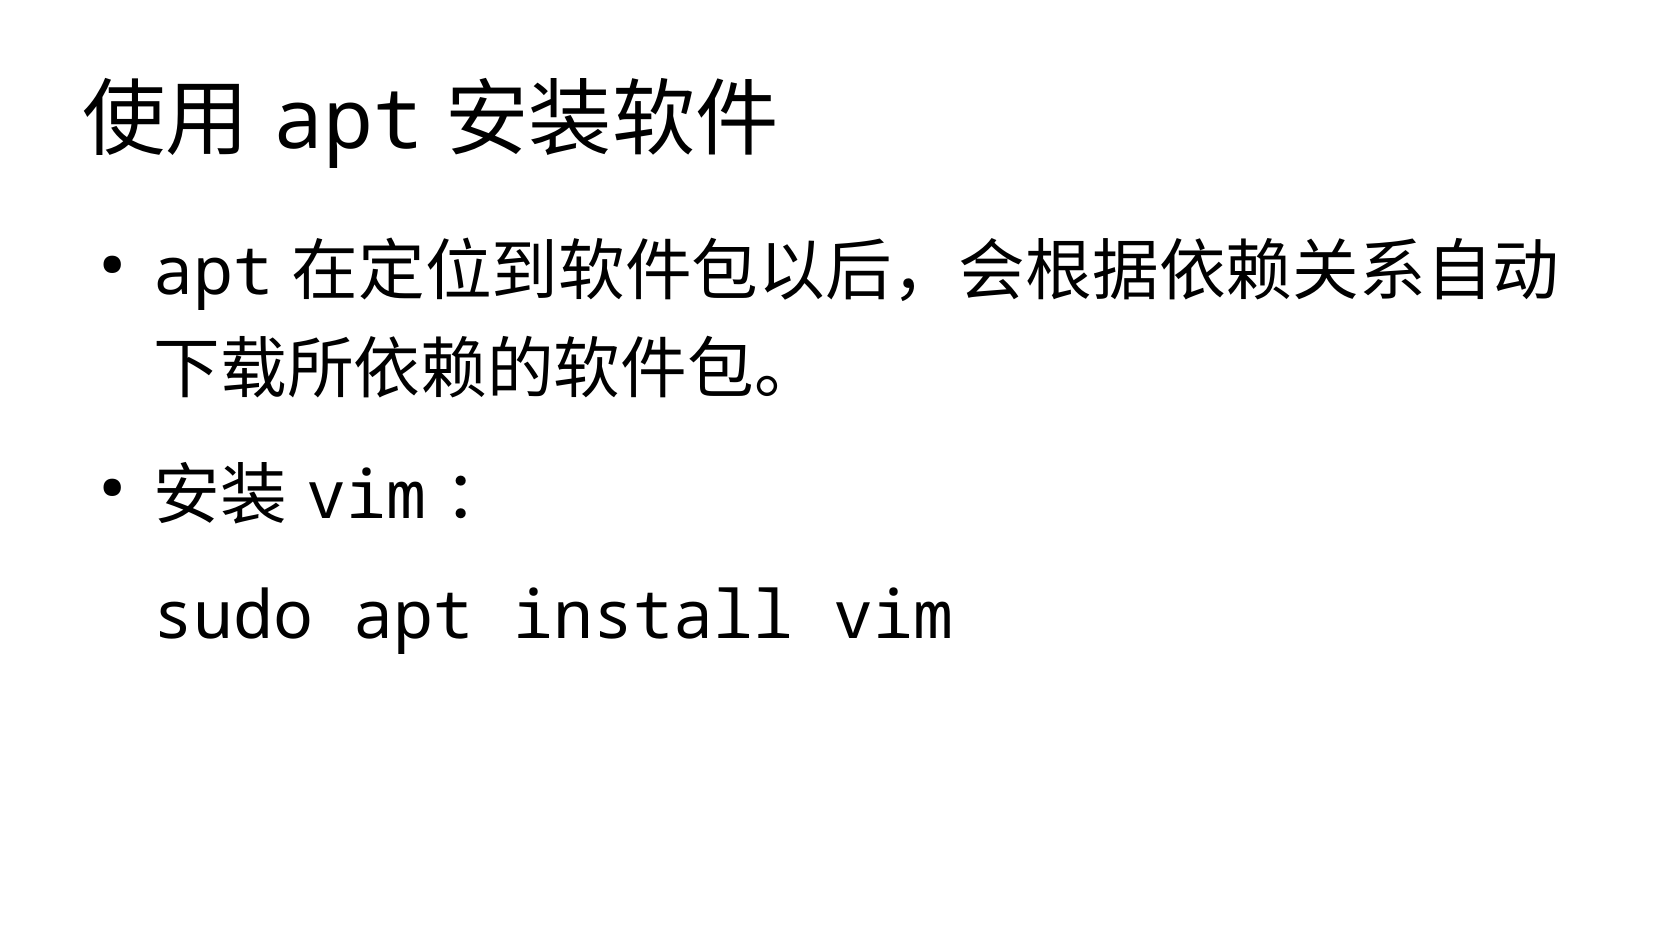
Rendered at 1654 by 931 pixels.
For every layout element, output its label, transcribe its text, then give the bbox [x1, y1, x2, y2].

title 使用apt安装软件 [82, 37, 1571, 189]
list apt在定位到软件包以后，会根据依赖关系自动下载所依赖的软件包。 安装vim： sudo apt install vim [82, 217, 1571, 758]
